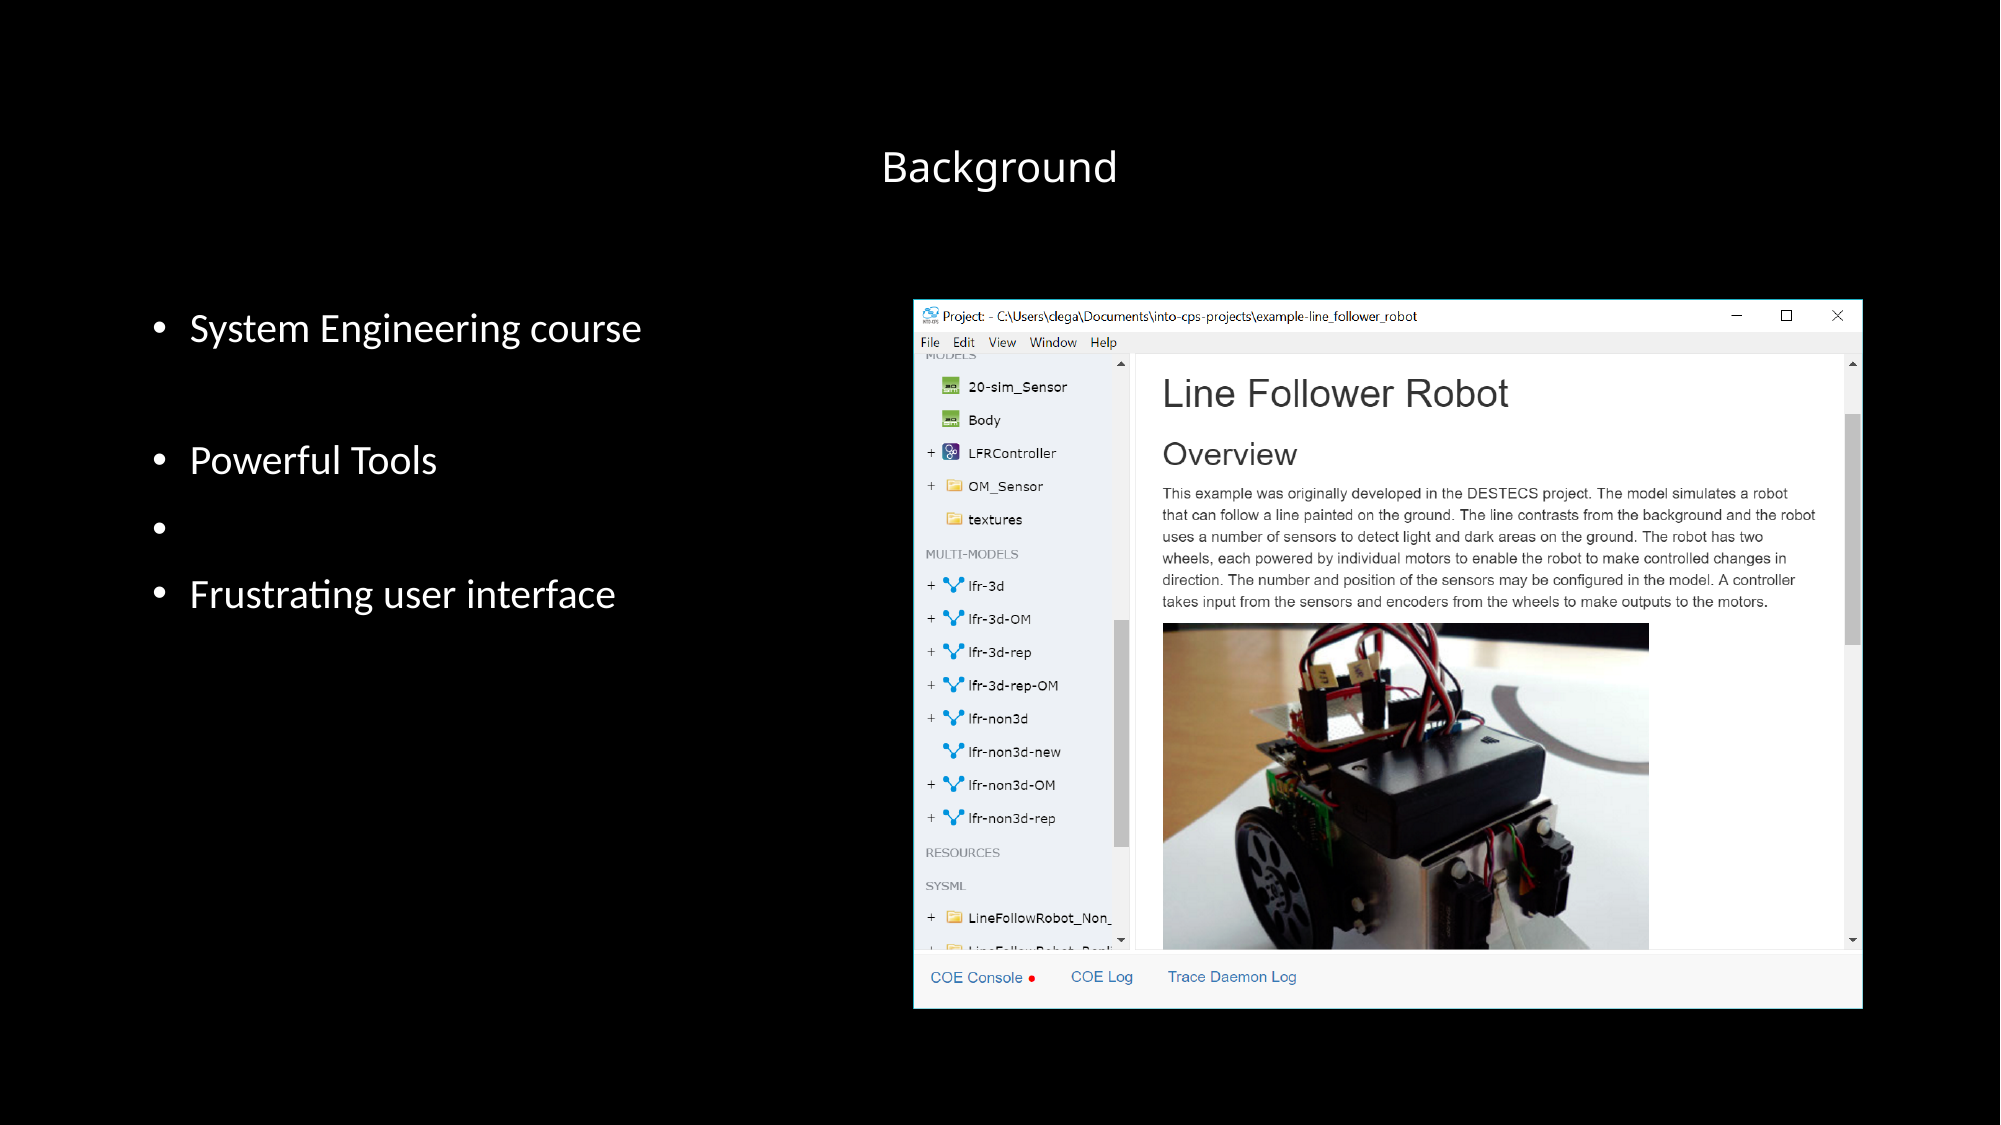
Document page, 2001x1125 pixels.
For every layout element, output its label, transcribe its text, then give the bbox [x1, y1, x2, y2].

list System Engineering course Powerful Tools Frustrating user interface [137, 299, 838, 1014]
picture [913, 299, 1863, 1009]
title Background [137, 59, 1863, 278]
